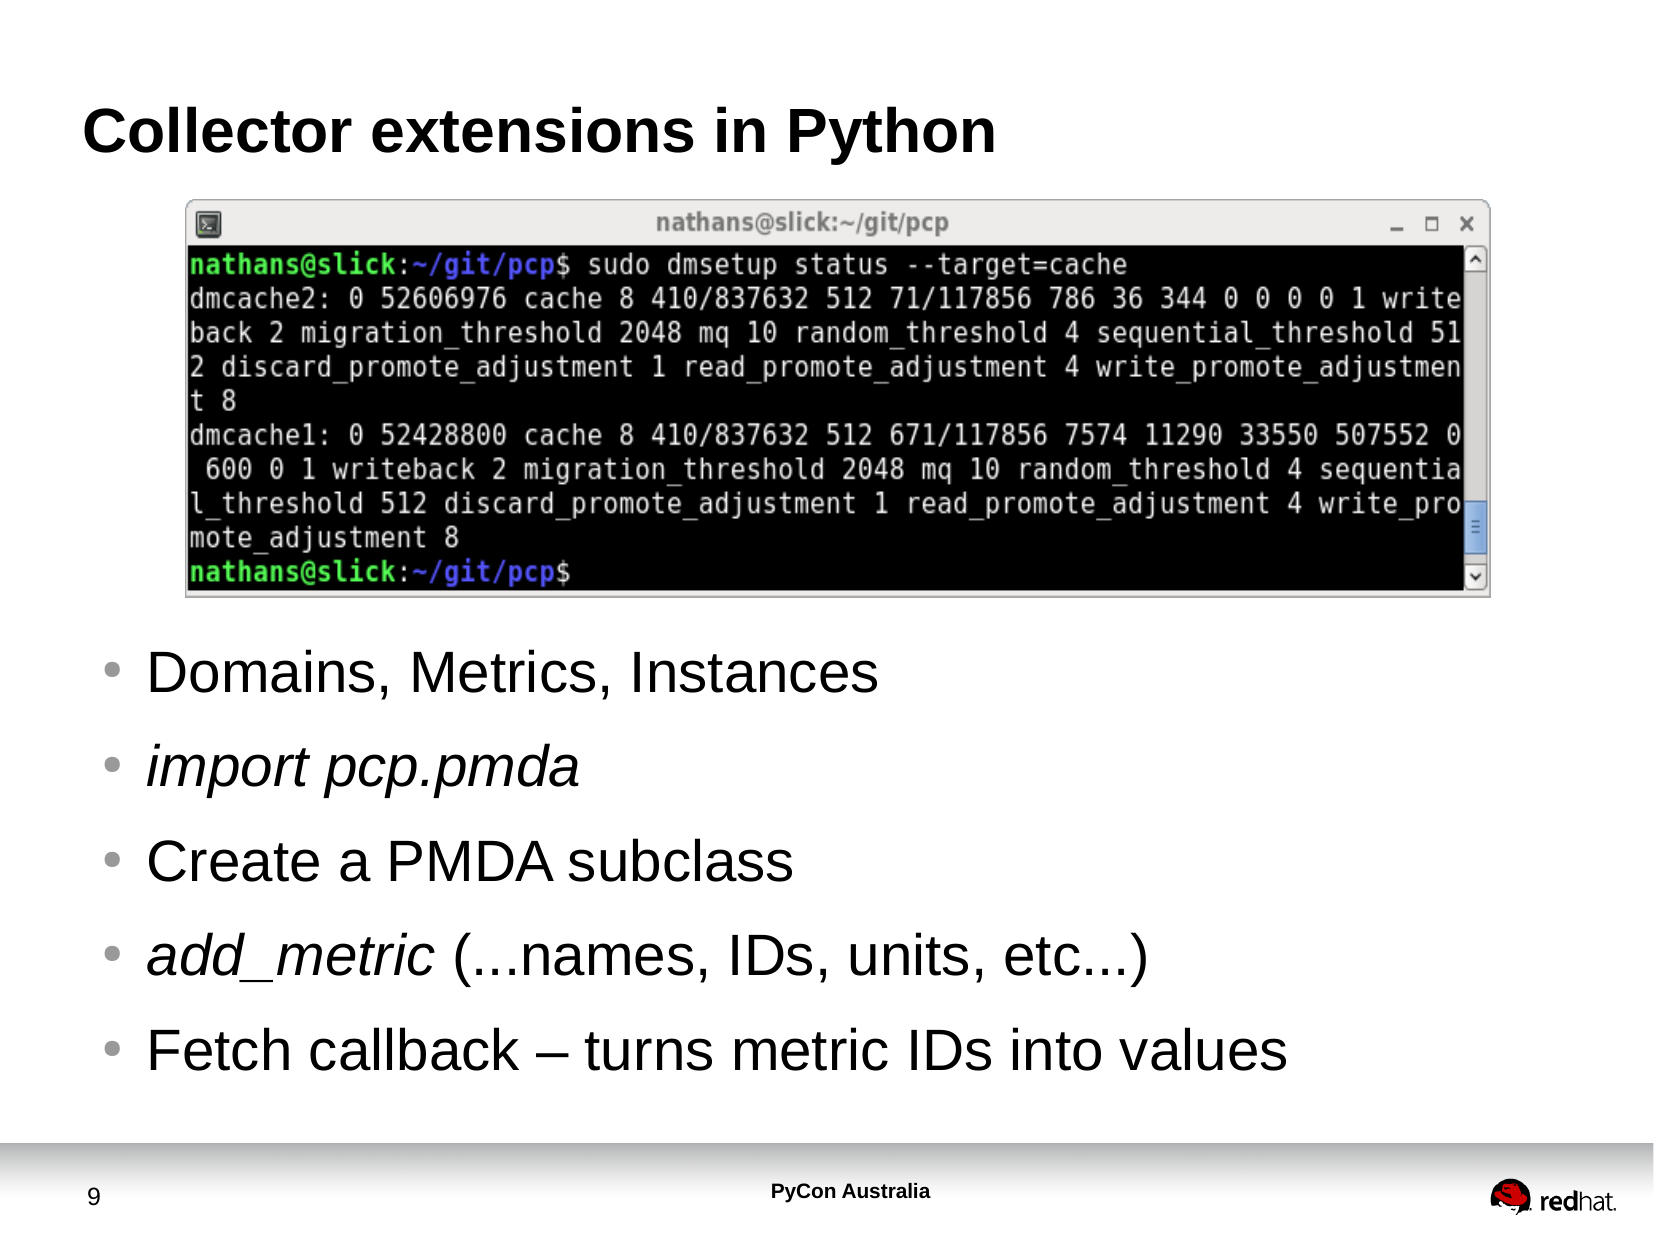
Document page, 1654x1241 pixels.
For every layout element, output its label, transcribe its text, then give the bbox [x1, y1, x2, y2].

picture [0, 1143, 1654, 1241]
list Domains, Metrics, Instances import pcp.pmda Create a PMDA subclass add_metric (...names, IDs, units, etc...) Fetch callback – turns metric IDs into values [86, 639, 1576, 1115]
title Collector extensions in Python [82, 37, 1571, 226]
picture [185, 199, 1491, 598]
